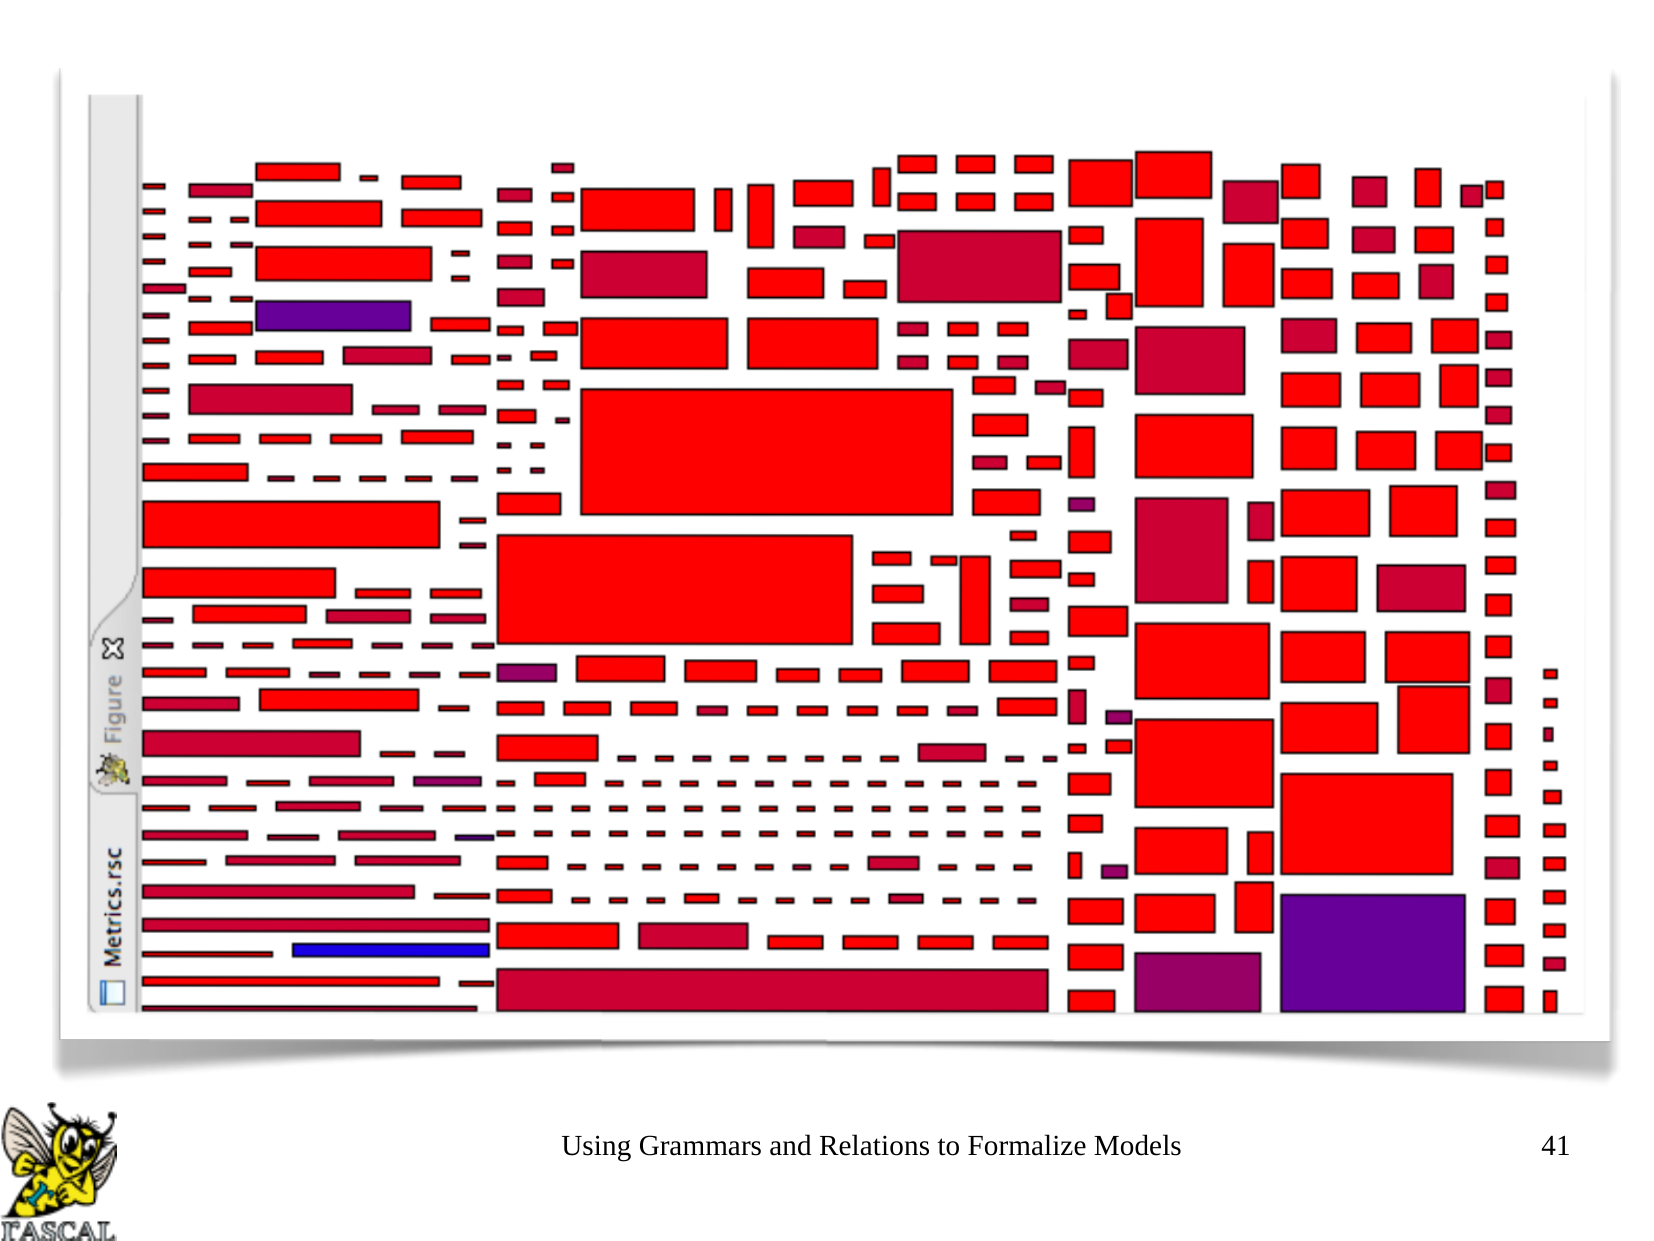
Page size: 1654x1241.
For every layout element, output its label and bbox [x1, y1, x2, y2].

picture [0, 1102, 117, 1241]
picture [52, 68, 1621, 1086]
